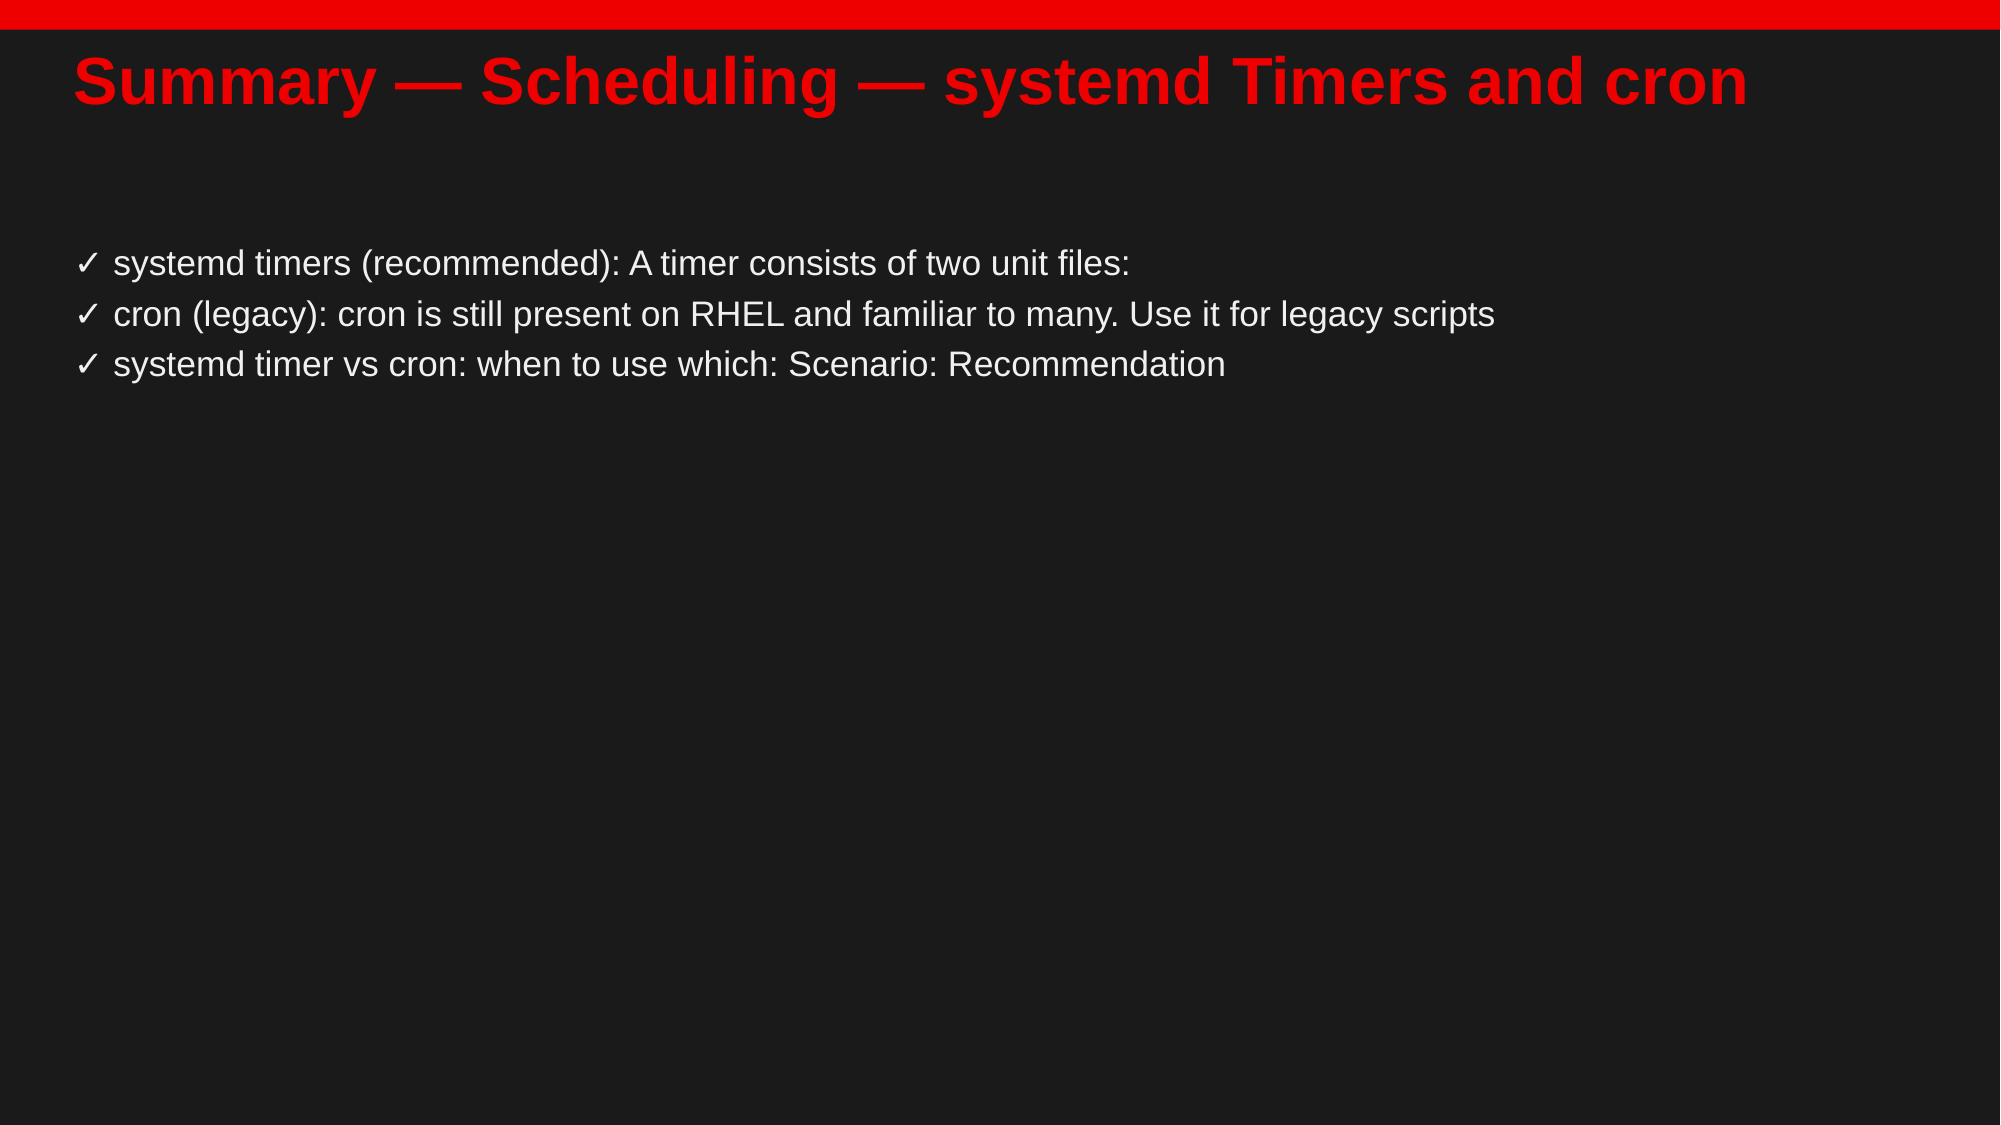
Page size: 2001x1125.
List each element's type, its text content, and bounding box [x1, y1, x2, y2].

text_box [0, 0, 2001, 30]
text_box ✓ systemd timers (recommended): A timer consists of two unit files: ✓ cron (legacy): cron is still present on RHEL and familiar to many. Use it for legacy scripts ✓ systemd timer vs cron: when to use which: Scenario: Recommendation [59, 236, 1942, 1037]
text_box Summary — Scheduling — systemd Timers and cron [59, 36, 1942, 208]
